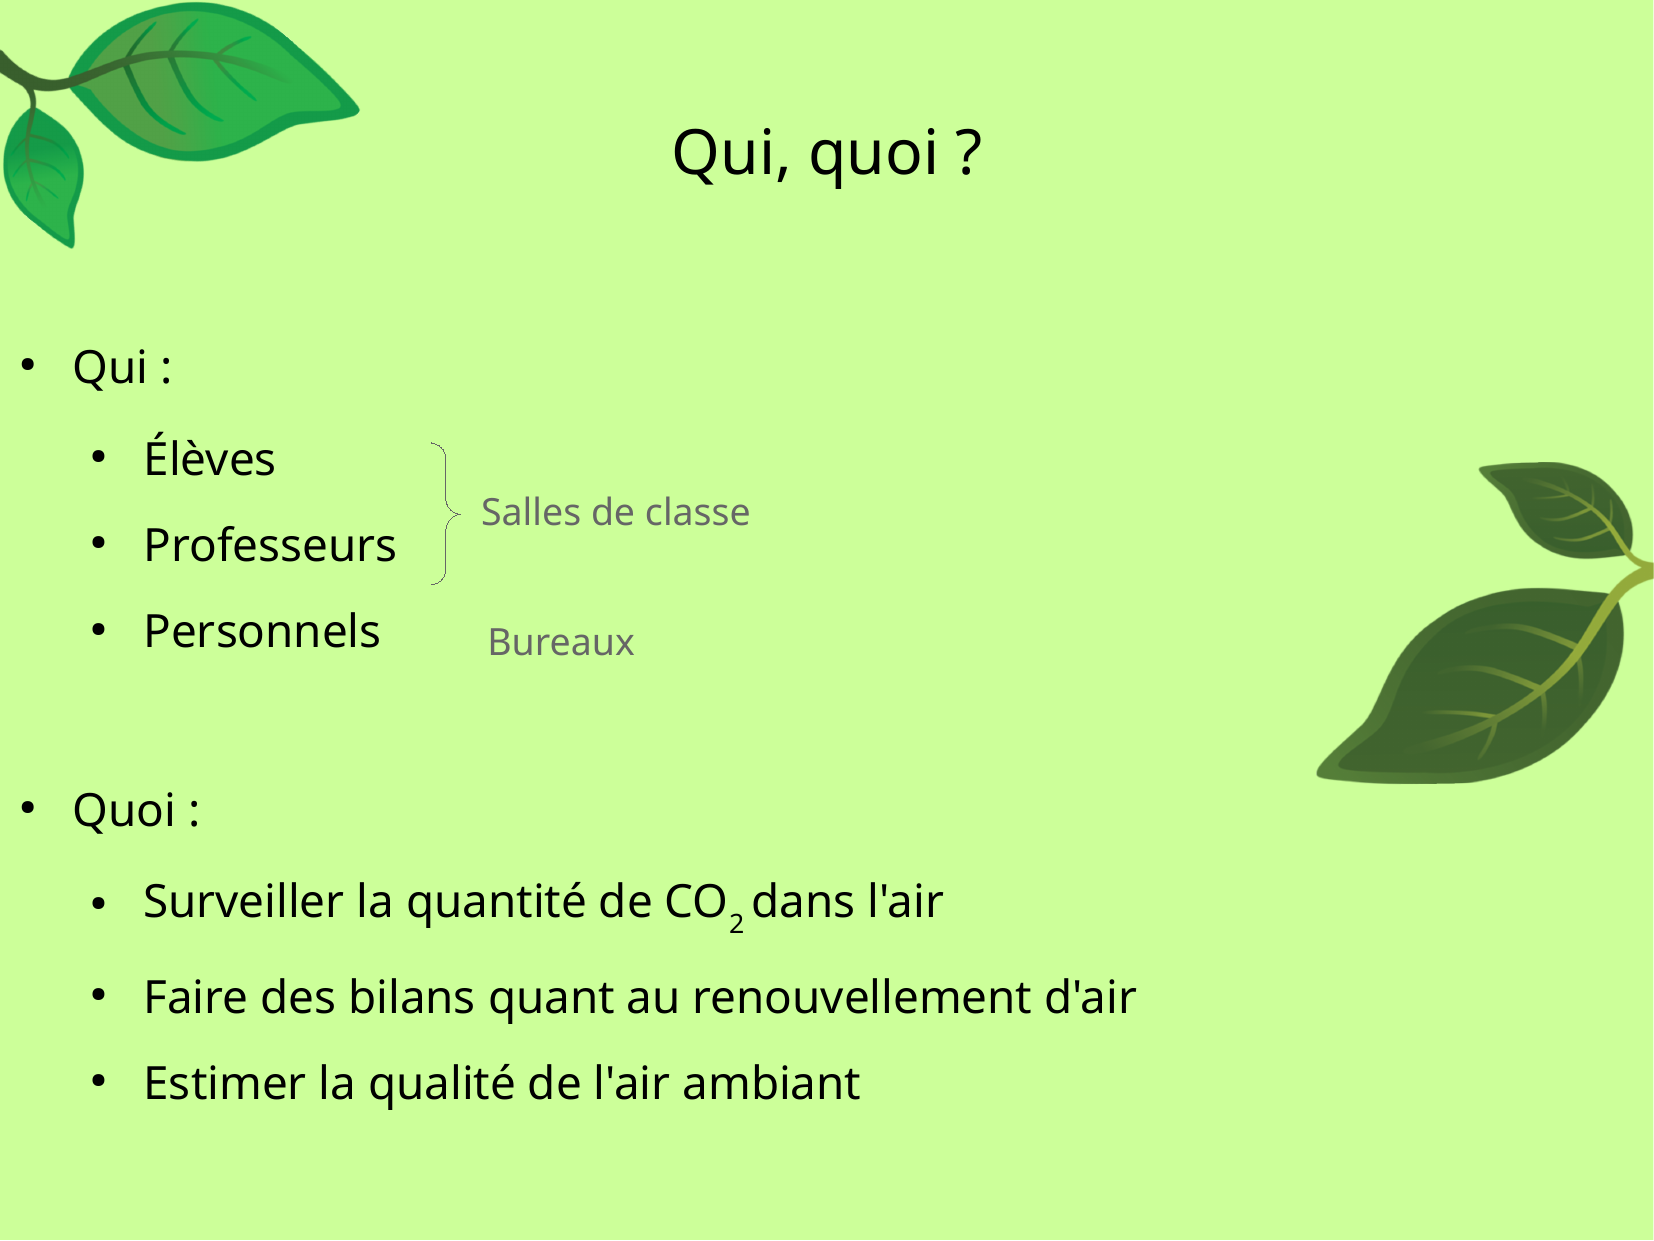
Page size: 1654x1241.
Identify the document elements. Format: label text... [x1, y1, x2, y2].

picture [0, 0, 366, 337]
picture [1441, 460, 1654, 784]
title Qui, quoi ? [241, 46, 1534, 254]
text_box Bureaux [472, 608, 644, 669]
text_box Salles de classe [466, 478, 769, 539]
list Qui : Élèves Professeurs Personnels Quoi : Surveiller la quantité de CO2 dans l'air Faire des bilans quant au renouvellement d'air Estimer la qualité de l'air ambiant [1, 318, 1441, 1129]
